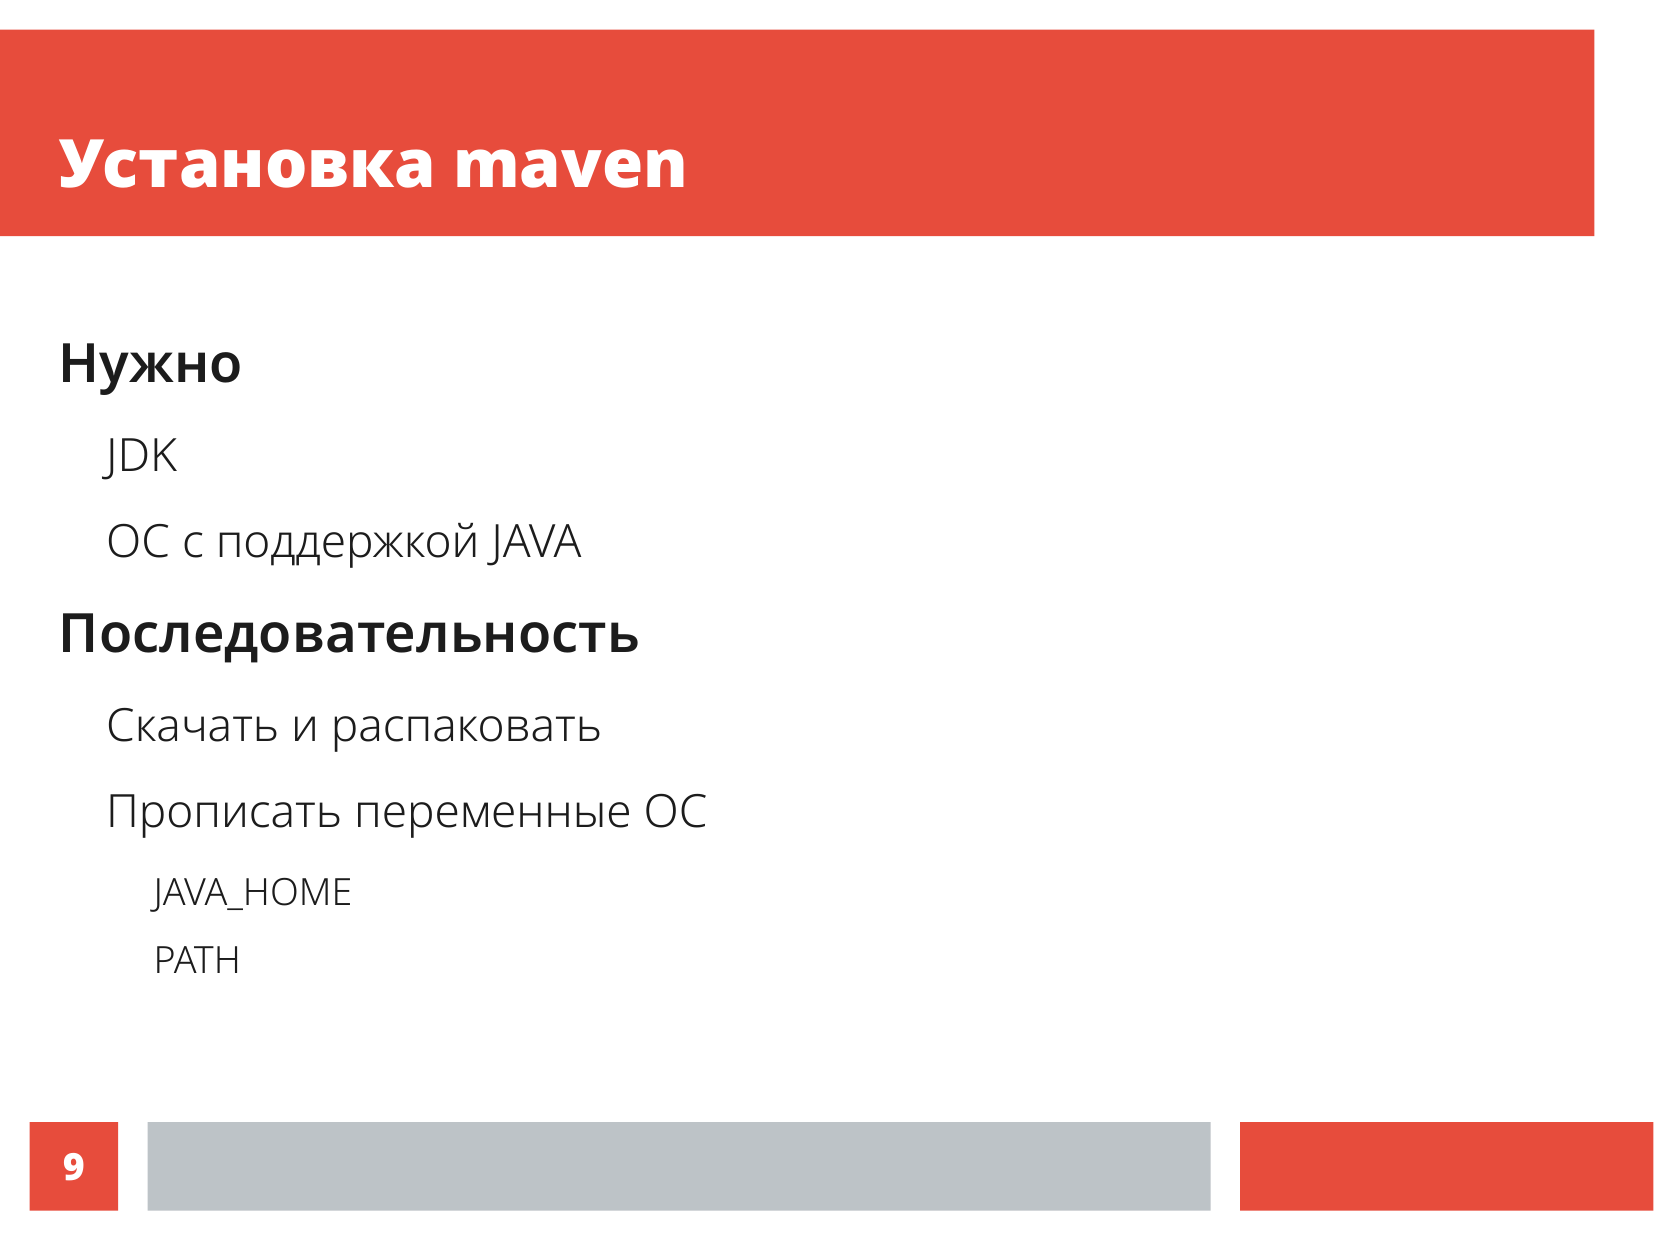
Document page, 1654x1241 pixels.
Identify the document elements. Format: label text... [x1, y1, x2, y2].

list Нужно JDK ОС с поддержкой JAVA Последовательность Скачать и распаковать Прописать переменные ОС JAVA_HOME PATH [59, 324, 1565, 1093]
title Установка maven [59, 59, 1595, 207]
